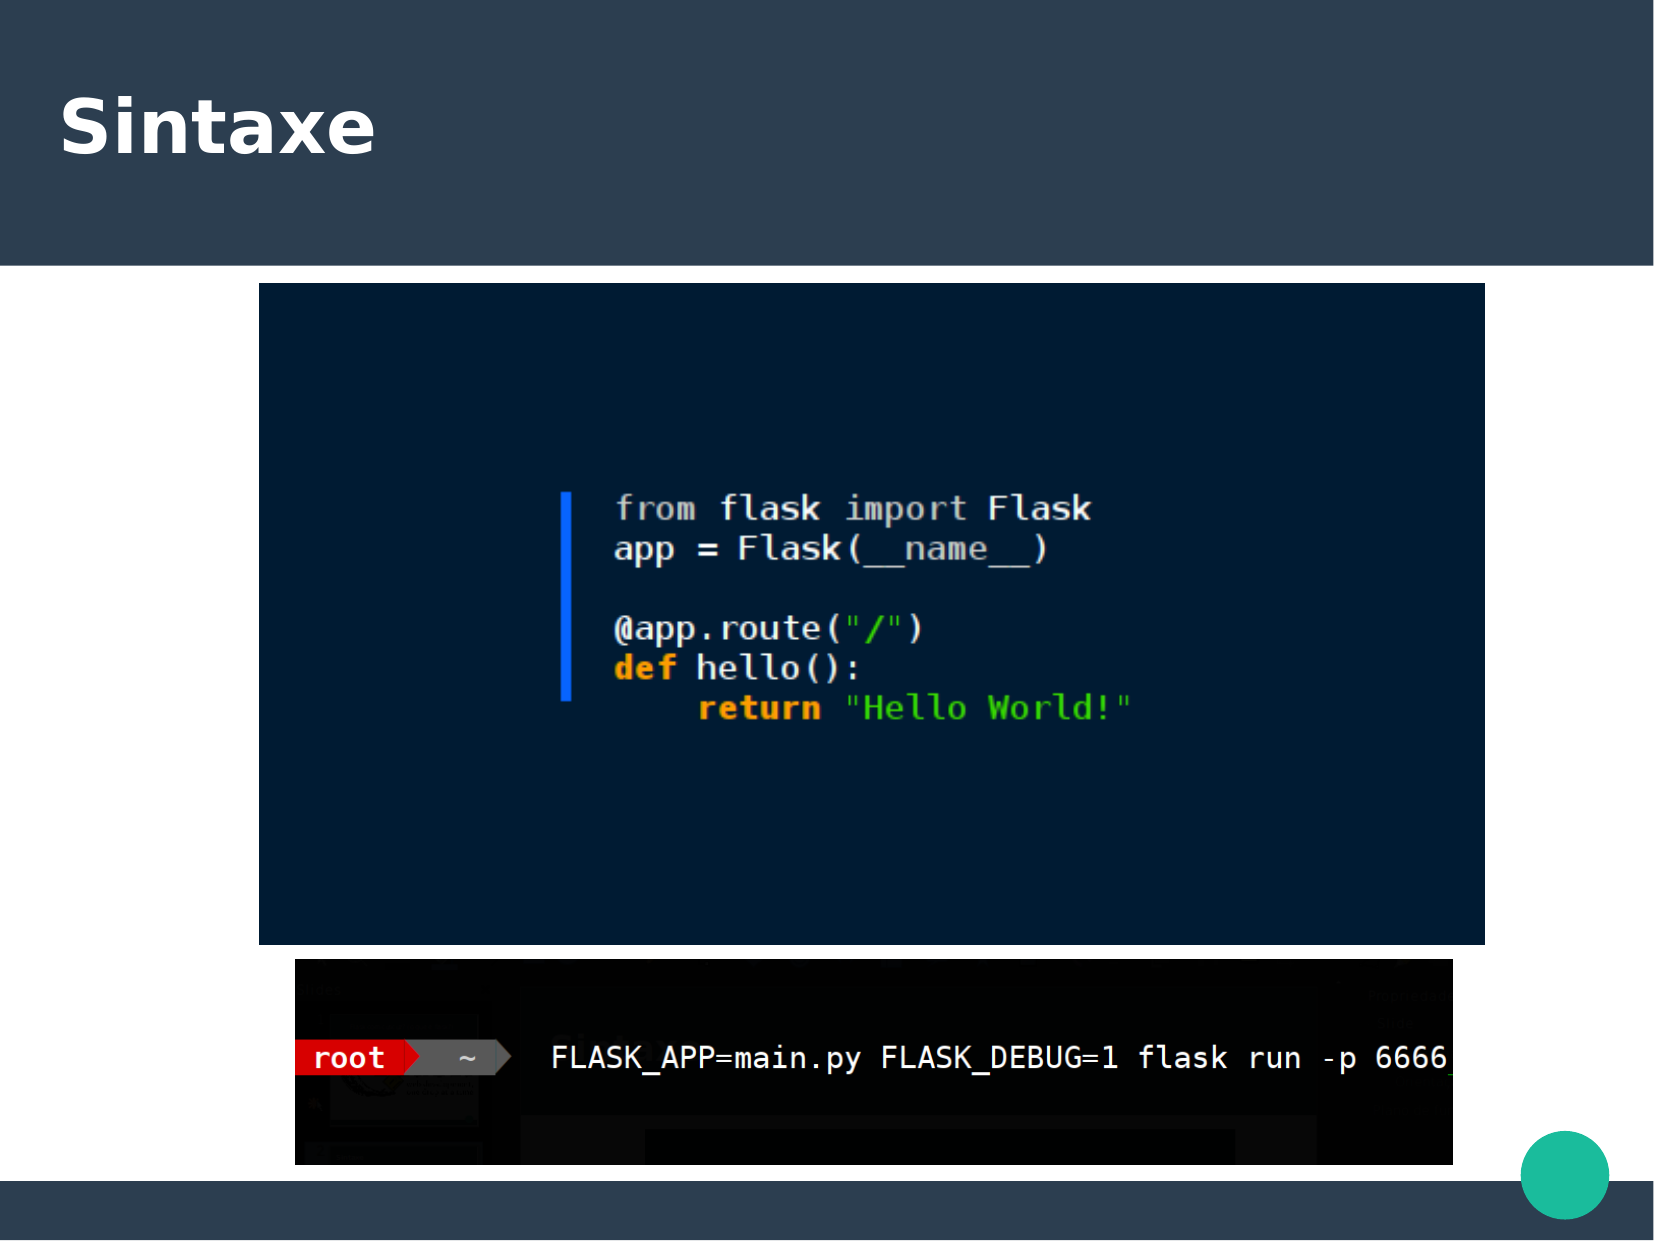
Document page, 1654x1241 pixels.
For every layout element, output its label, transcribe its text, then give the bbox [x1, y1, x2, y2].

picture [259, 283, 1485, 945]
text_box [59, 324, 1595, 1152]
picture [295, 959, 1453, 1165]
title Sintaxe [59, 49, 1595, 207]
